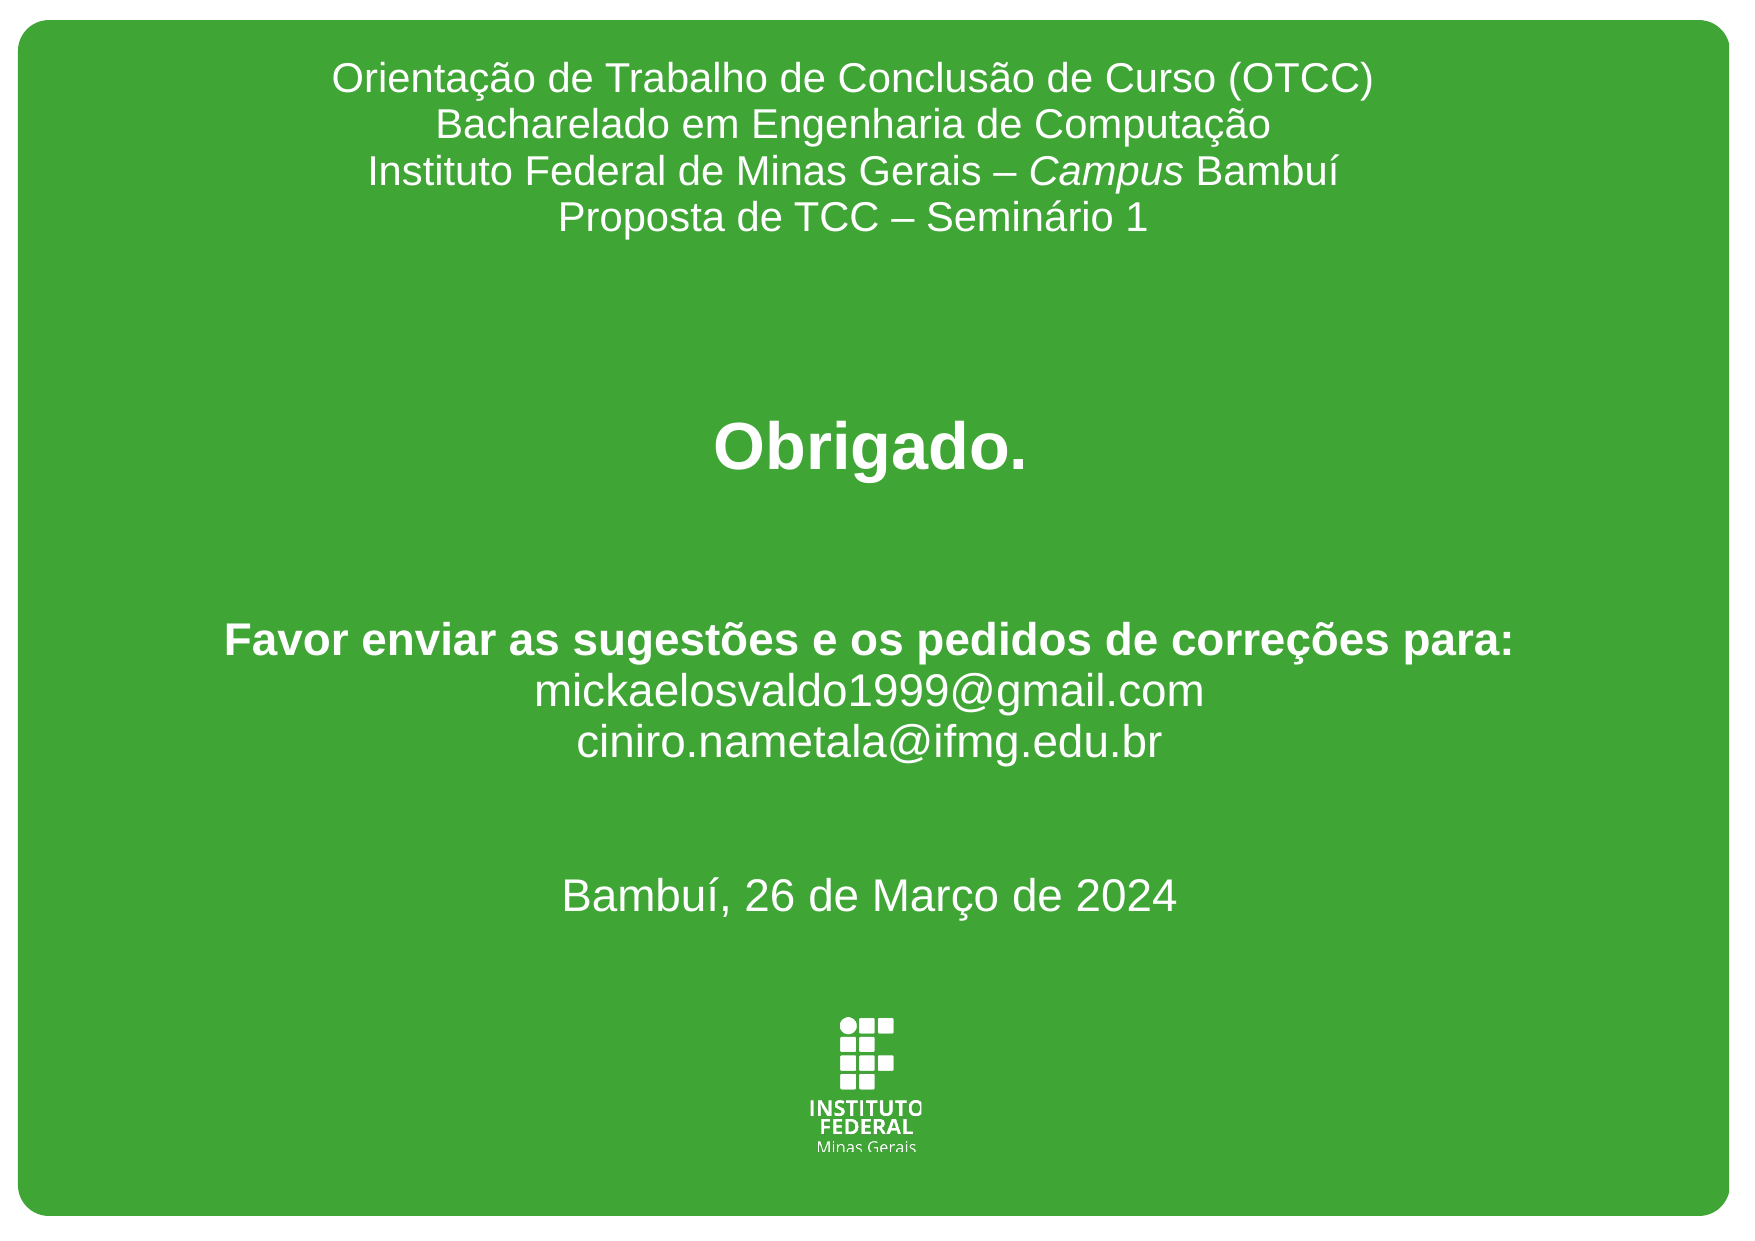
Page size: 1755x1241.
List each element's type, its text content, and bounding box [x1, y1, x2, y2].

text_box Obrigado. [88, 401, 1654, 638]
picture [17, 19, 1730, 1216]
text_box Favor enviar as sugestões e os pedidos de correções para: mickaelosvaldo1999@gmail.com ciniro.nametala@ifmg.edu.br Bambuí, 26 de Março de 2024 [87, 606, 1653, 929]
text_box Orientação de Trabalho de Conclusão de Curso (OTCC) Bacharelado em Engenharia de Computação Instituto Federal de Minas Gerais – Campus Bambuí Proposta de TCC – Seminário 1 [70, 47, 1636, 248]
